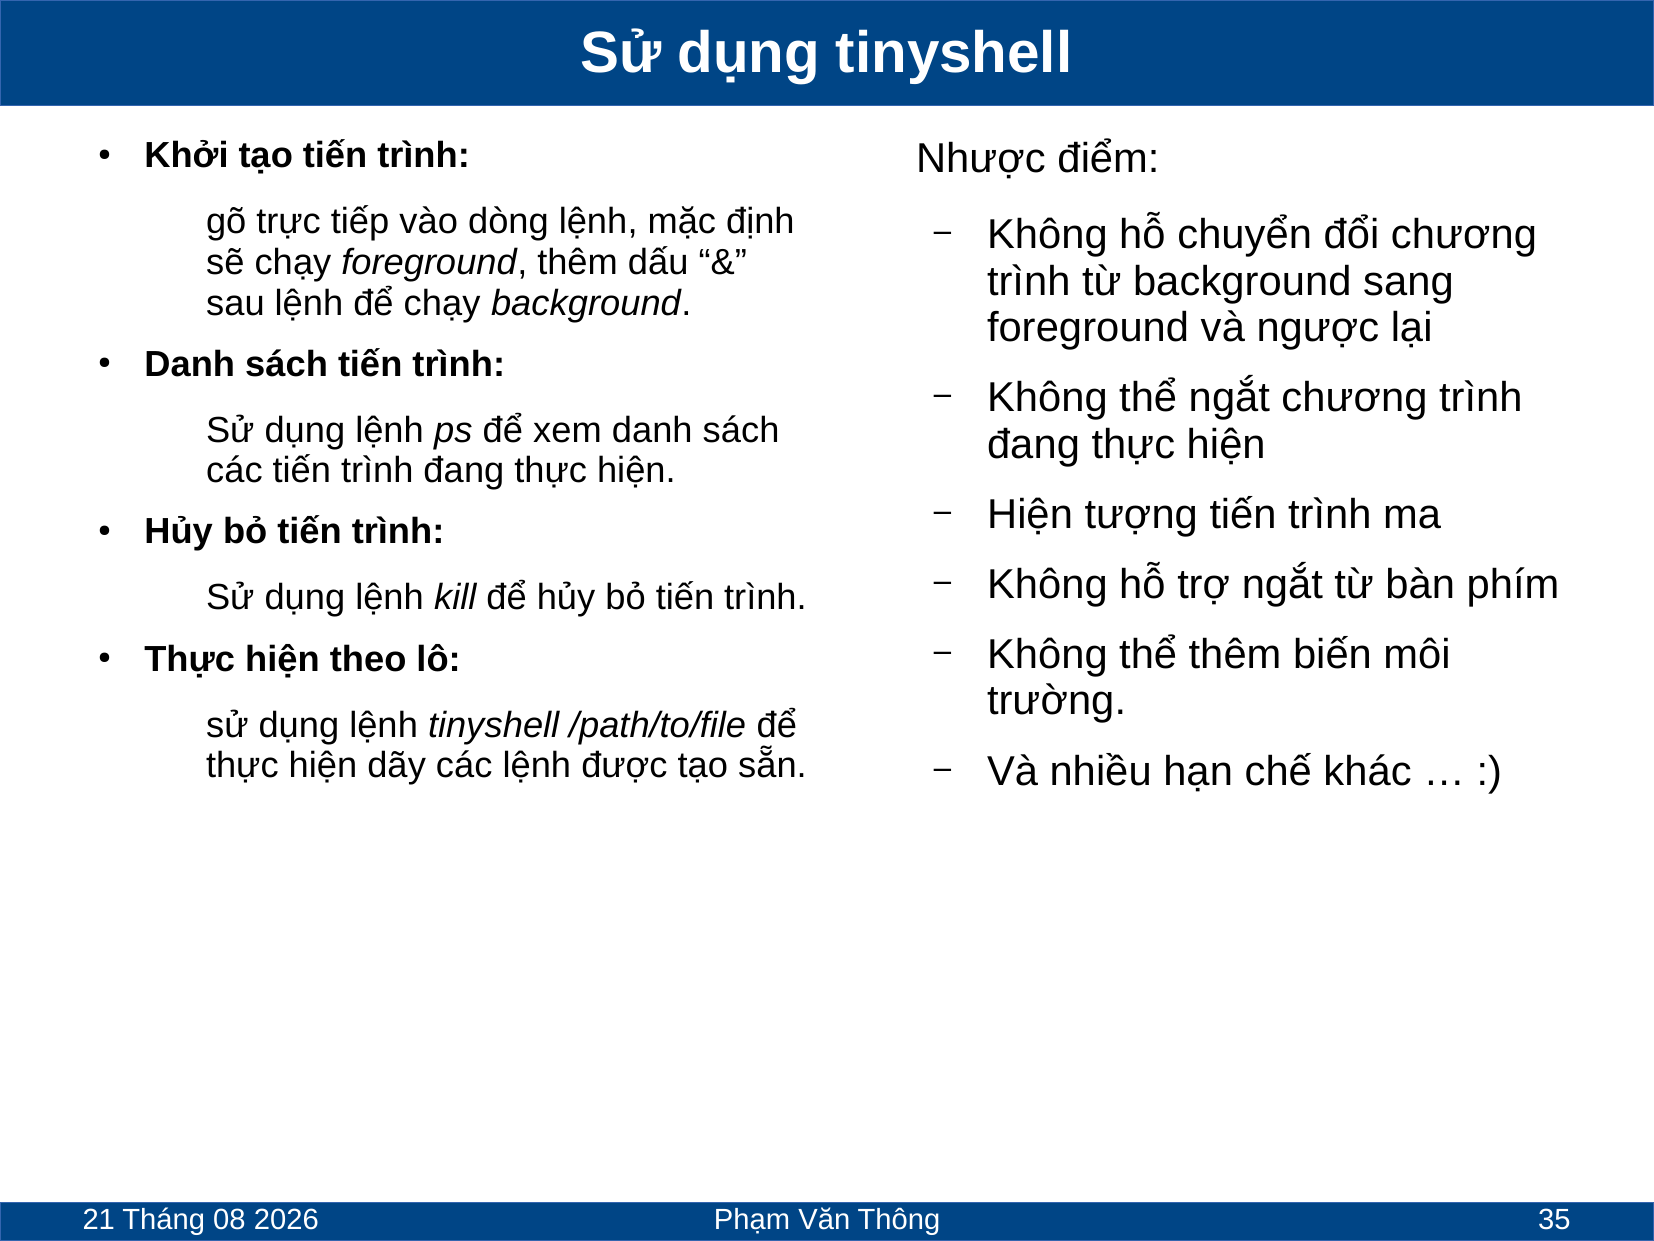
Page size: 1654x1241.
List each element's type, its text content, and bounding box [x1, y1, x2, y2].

title Sử dụng tinyshell [0, 0, 1654, 106]
list Nhược điểm: Không hỗ chuyển đổi chương trình từ background sang foreground và ngược lại Không thể ngắt chương trình đang thực hiện Hiện tượng tiến trình ma Không hỗ trợ ngắt từ bàn phím Không thể thêm biến môi trường. Và nhiều hạn chế khác … :) [845, 135, 1572, 855]
text_box [82, 135, 845, 855]
